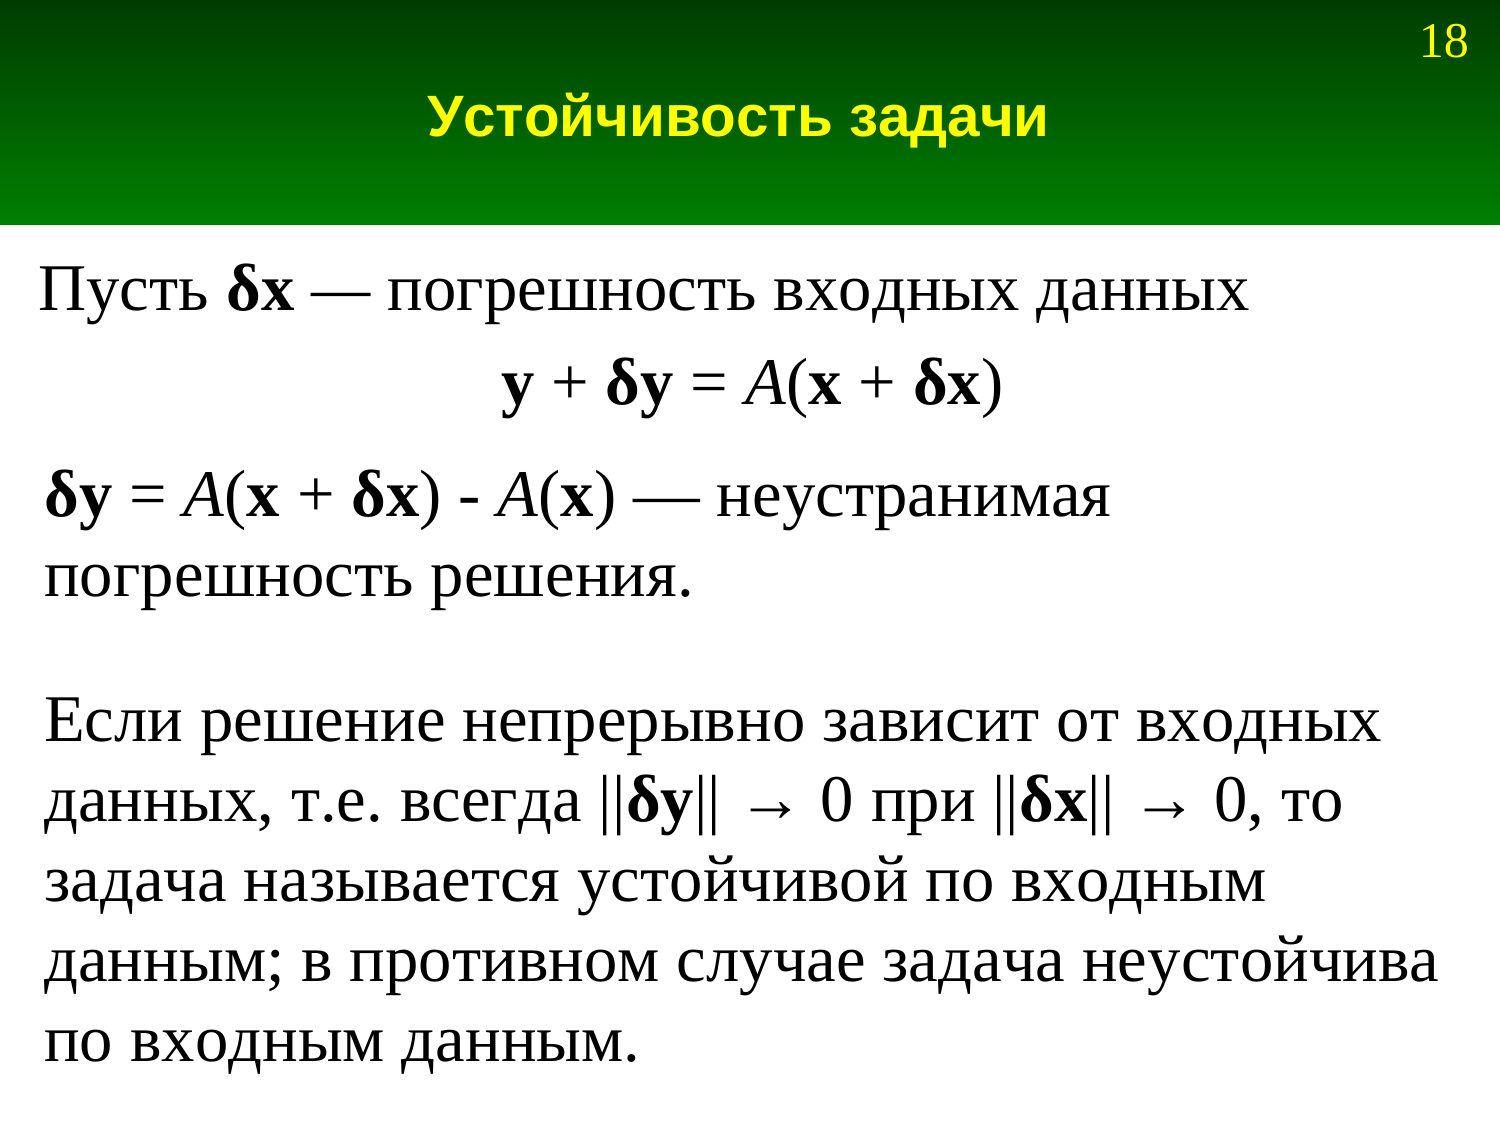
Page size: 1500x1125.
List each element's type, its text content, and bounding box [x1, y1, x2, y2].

text_box Если решение непрерывно зависит от входных данных, т.е. всегда ||δy|| → 0 при ||δx|| → 0, то задача называется устойчивой по входным данным; в противном случае задача неустойчива по входным данным. [29, 667, 1477, 1083]
title Устойчивость задачи [88, 18, 1389, 207]
text_box Пусть δx — погрешность входных данных [23, 236, 1489, 332]
text_box δy = A(x + δx) - A(x) — неустранимая погрешность решения. [29, 442, 1477, 618]
text_box y + δy = A(x + δx) [486, 330, 1034, 426]
